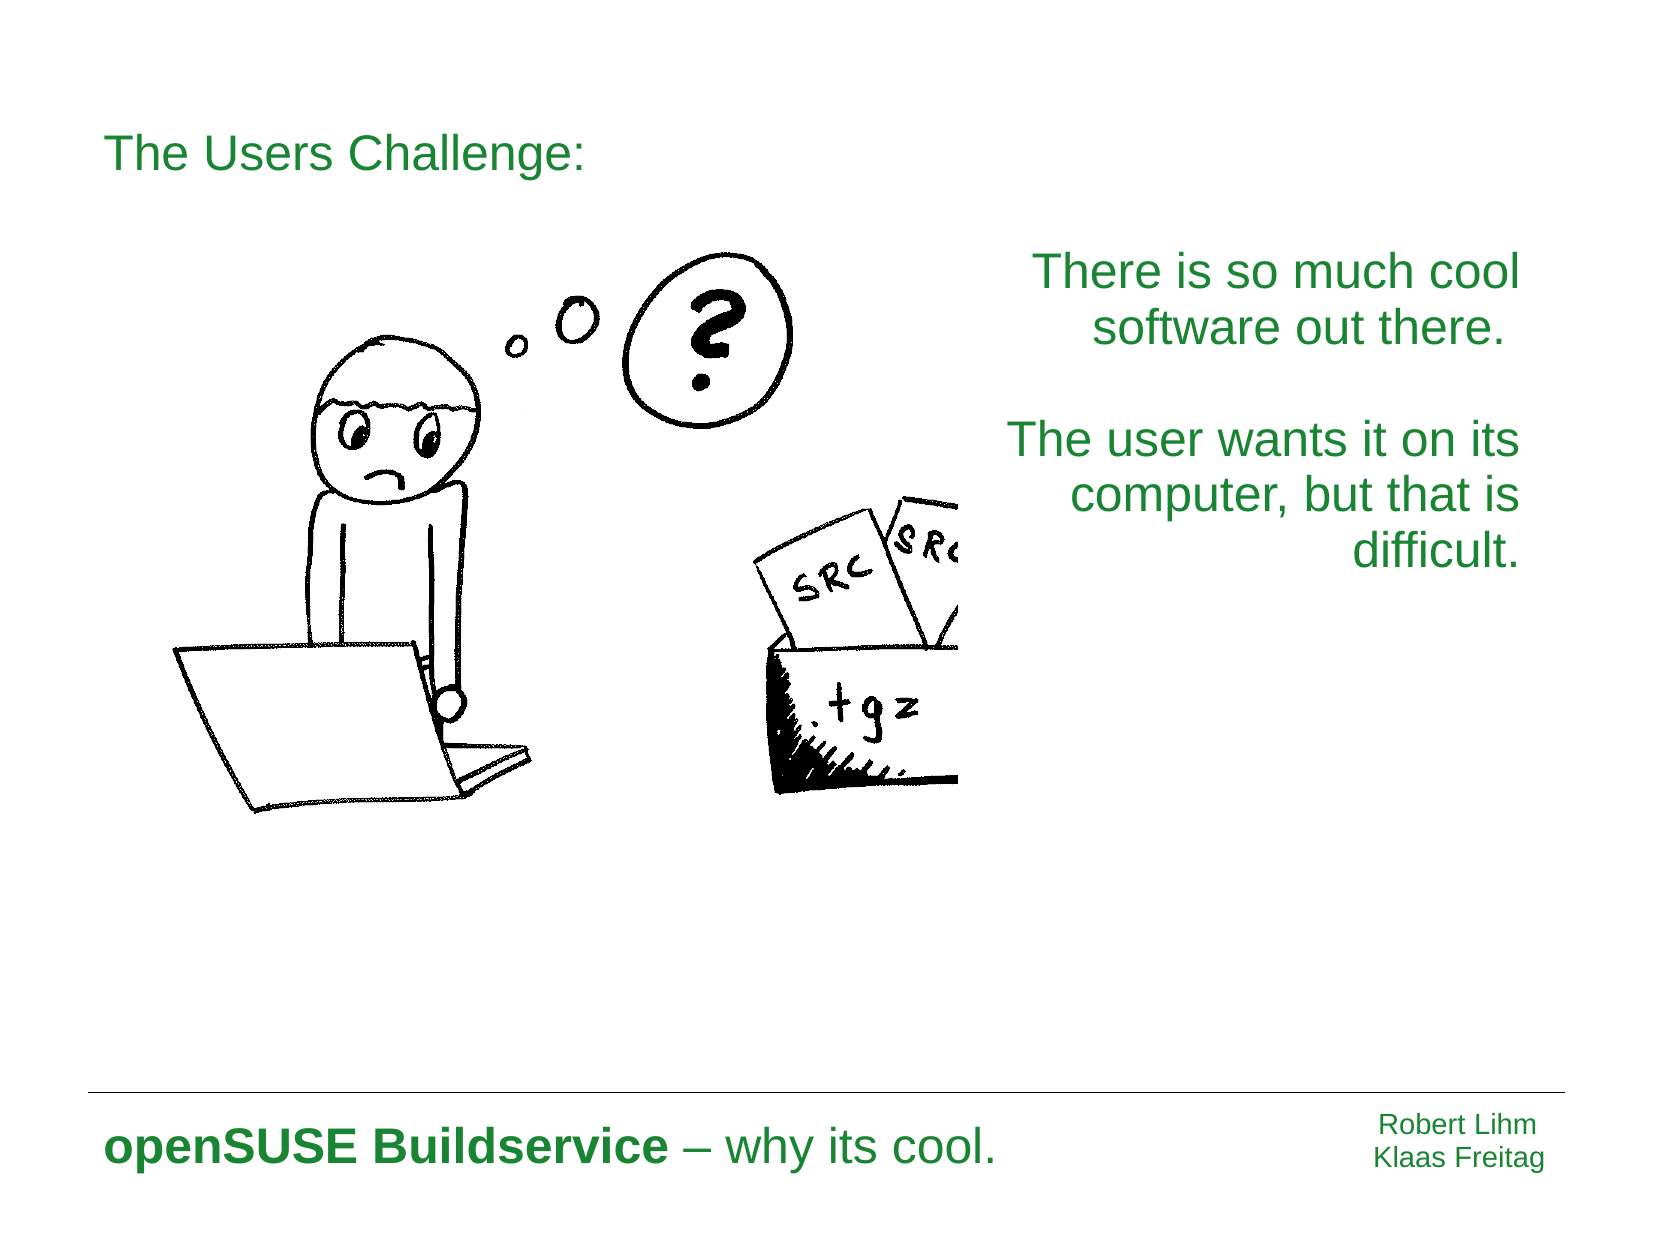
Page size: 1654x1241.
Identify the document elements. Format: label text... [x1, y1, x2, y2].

text_box The Users Challenge: [88, 118, 1123, 189]
text_box There is so much cool software out there. The user wants it on its computer, but that is difficult. [885, 236, 1536, 632]
text_box openSUSE Buildservice – why its cool. [88, 1110, 1123, 1182]
text_box Robert Lihm Klaas Freitag [1358, 1100, 1565, 1182]
picture [118, 208, 958, 827]
